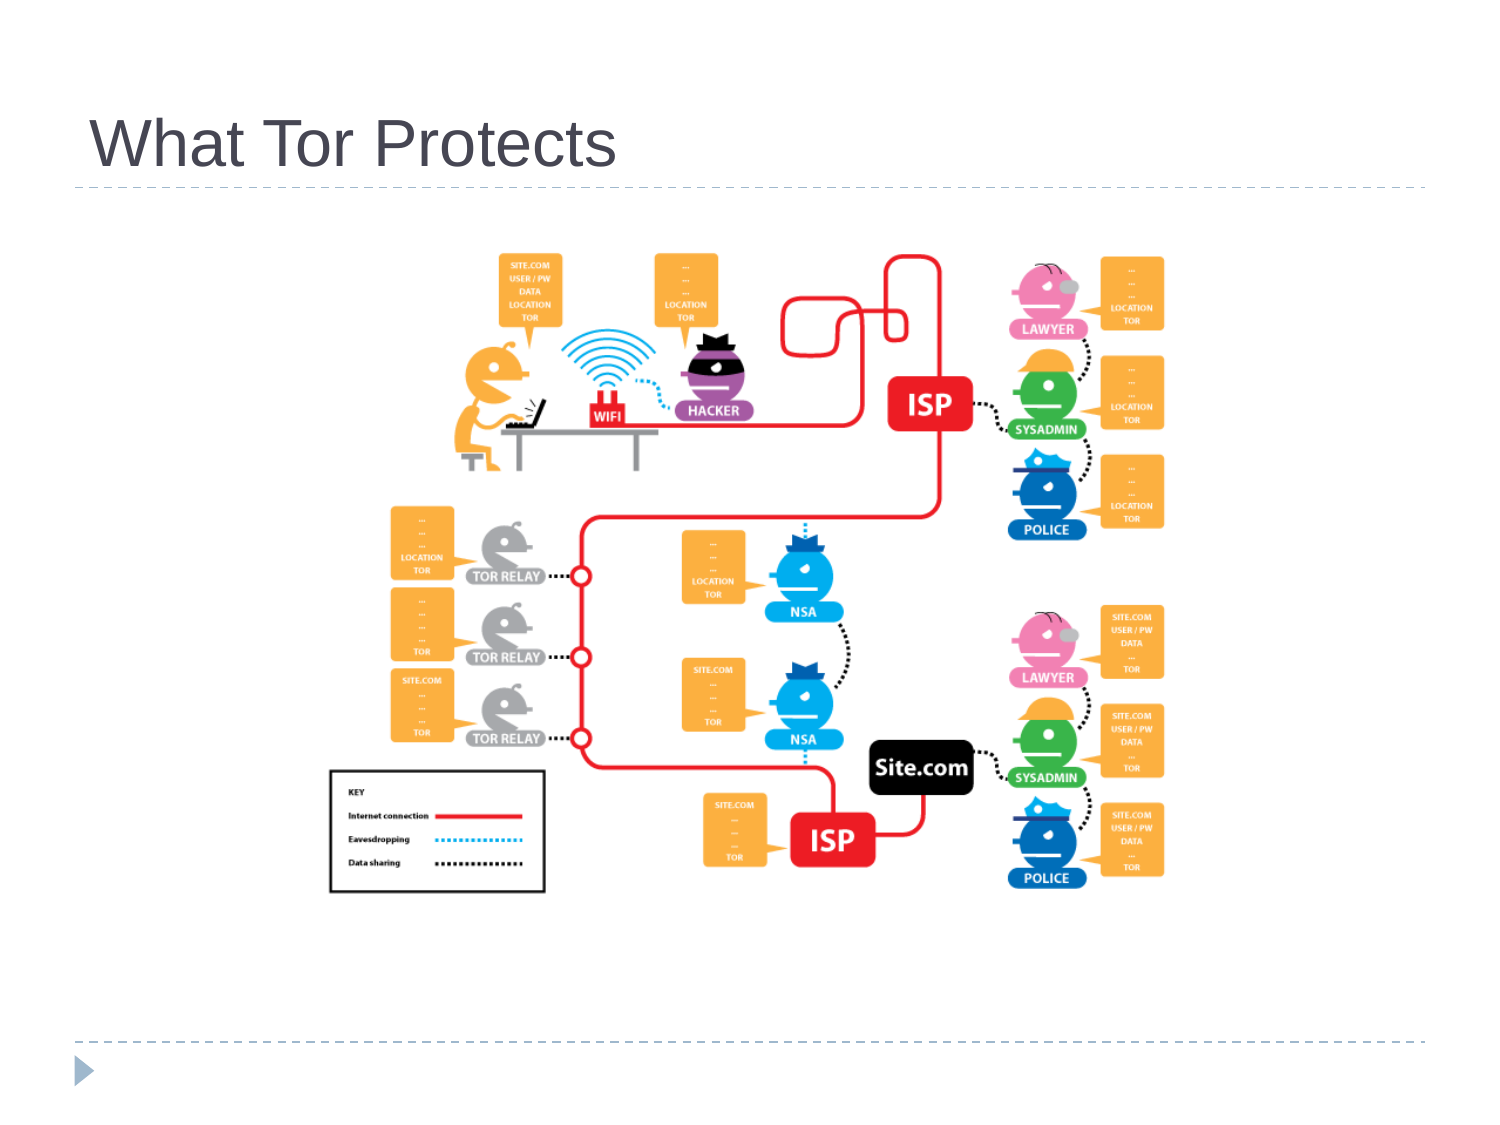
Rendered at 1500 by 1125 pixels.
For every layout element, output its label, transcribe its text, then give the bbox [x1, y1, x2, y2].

picture [289, 205, 1218, 923]
title What Tor Protects [75, 24, 1425, 188]
